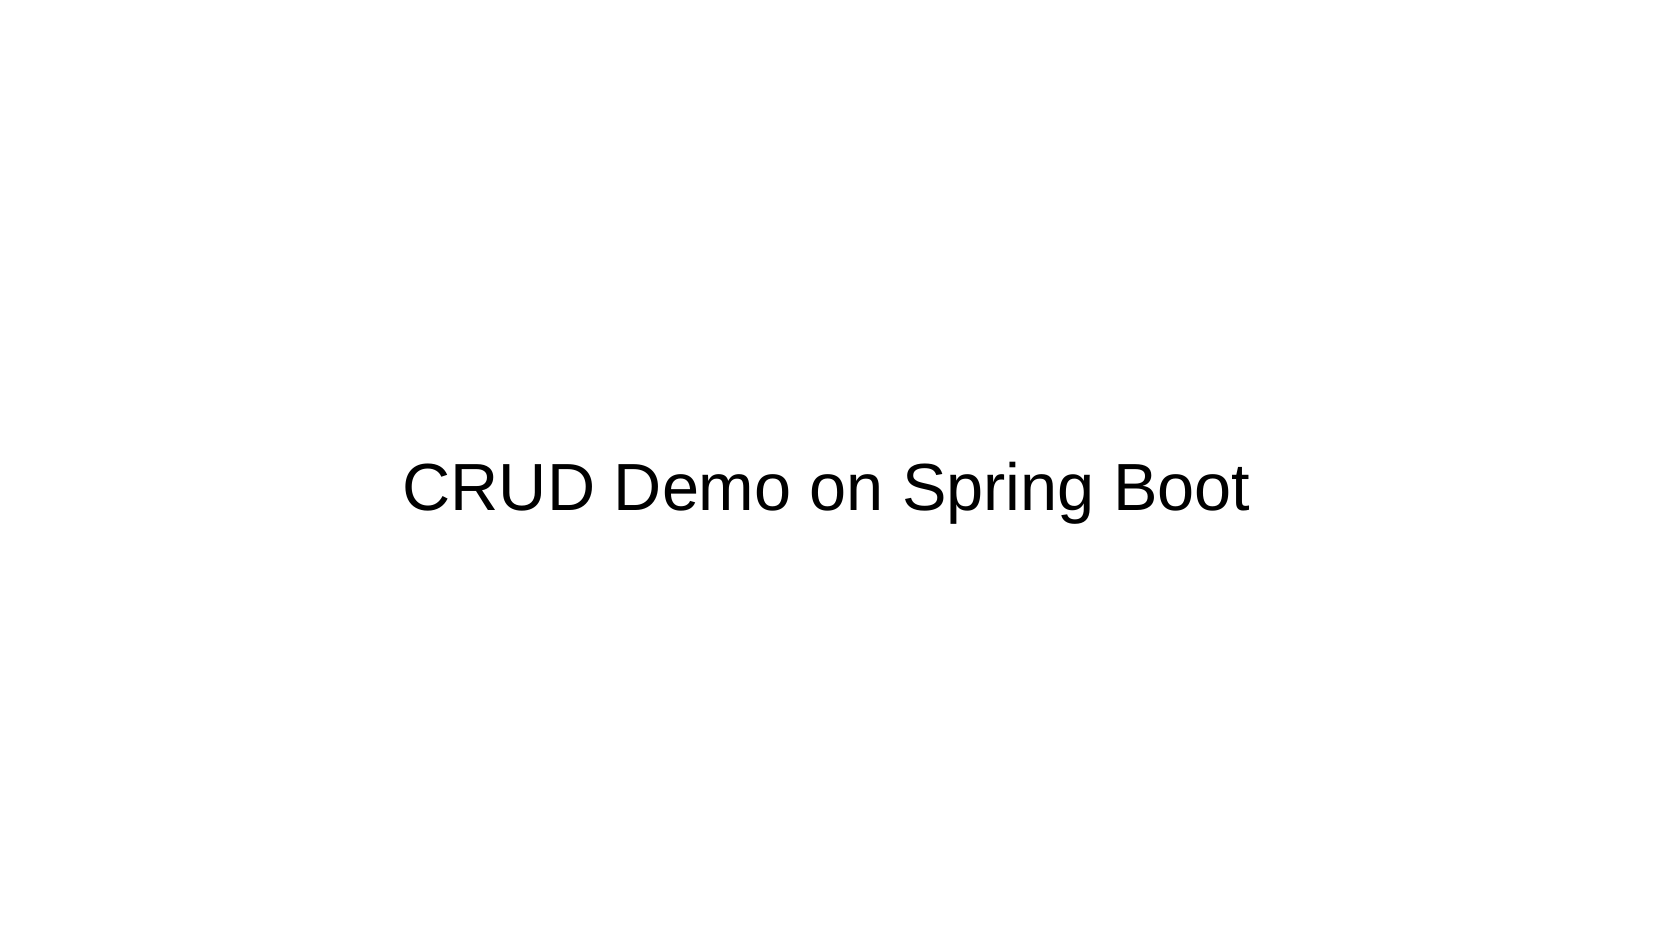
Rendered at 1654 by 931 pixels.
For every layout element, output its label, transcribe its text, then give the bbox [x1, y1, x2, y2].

subtitle CRUD Demo on Spring Boot [82, 217, 1571, 757]
